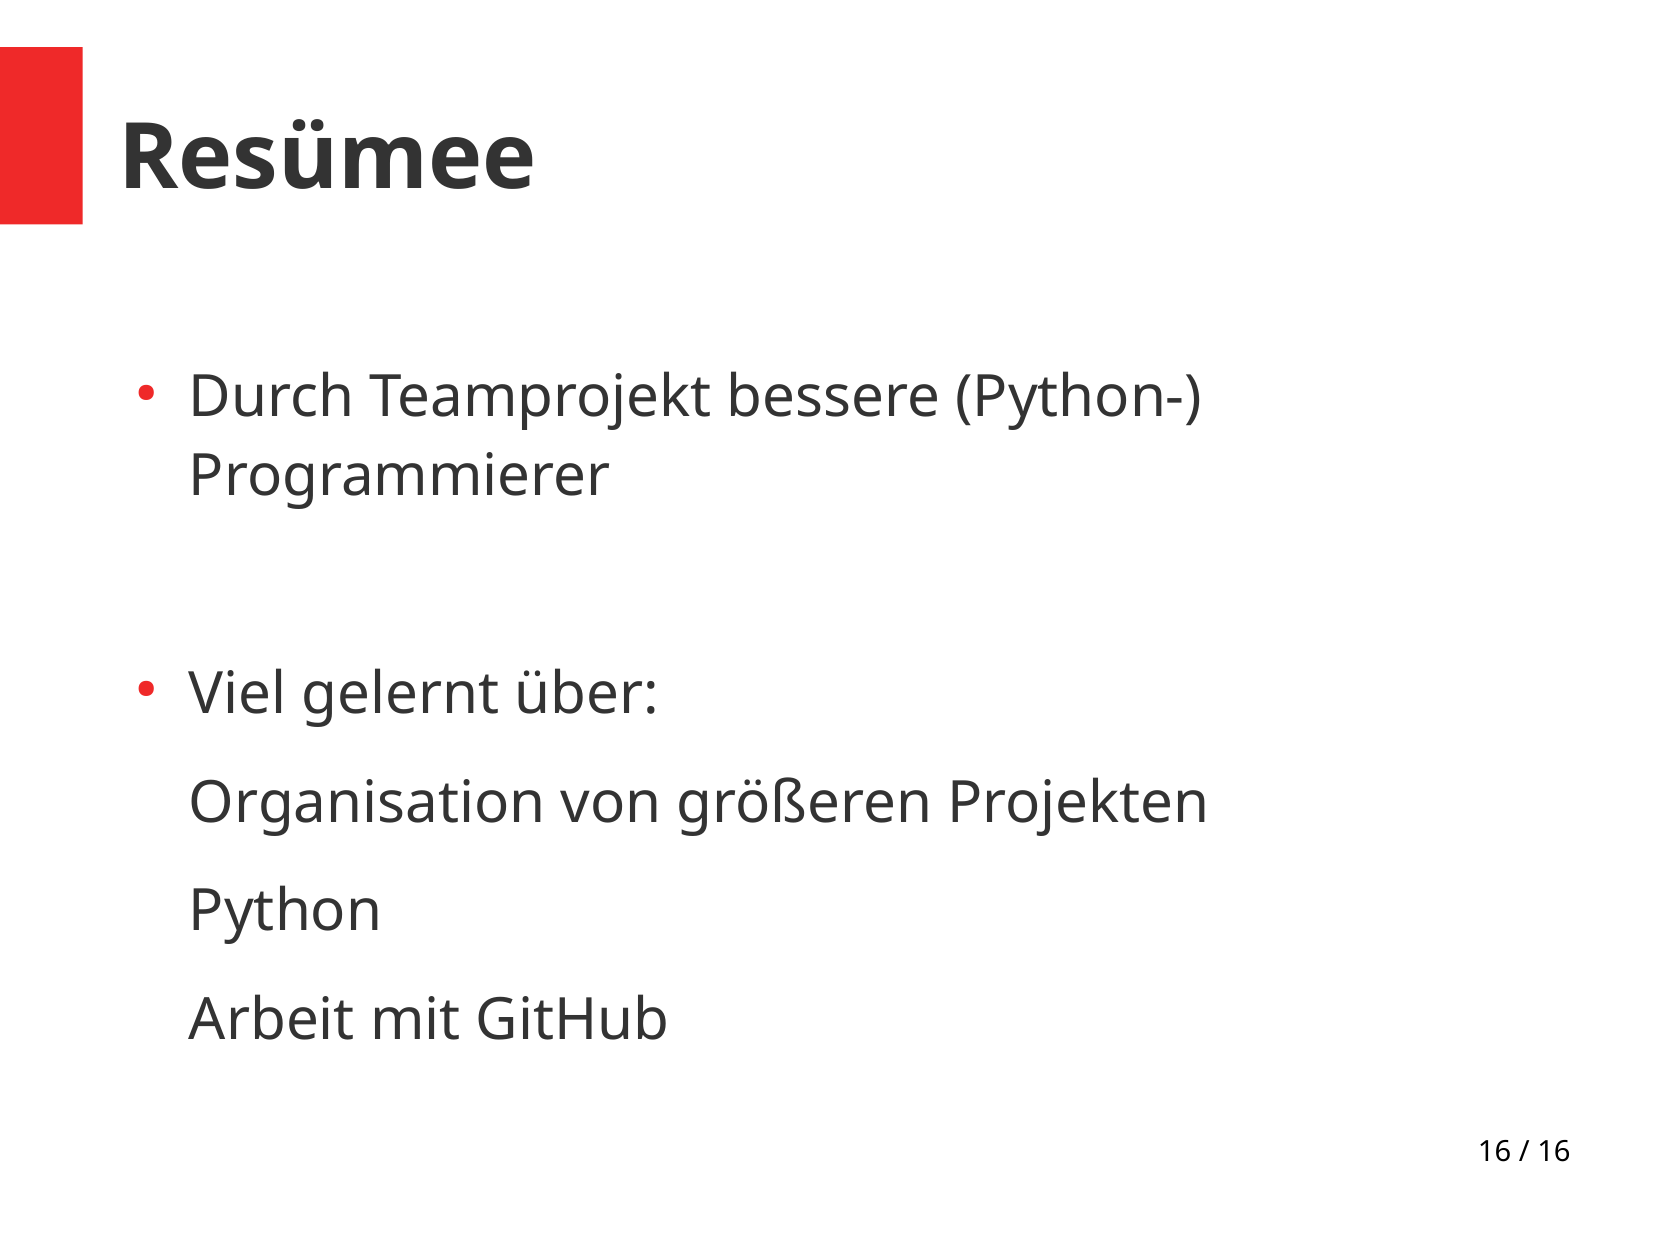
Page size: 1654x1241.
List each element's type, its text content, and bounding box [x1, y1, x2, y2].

list Durch Teamprojekt bessere (Python-) Programmierer Viel gelernt über: Organisation von größeren Projekten Python Arbeit mit GitHub [118, 354, 1536, 1074]
title Resümee [118, 49, 1571, 257]
